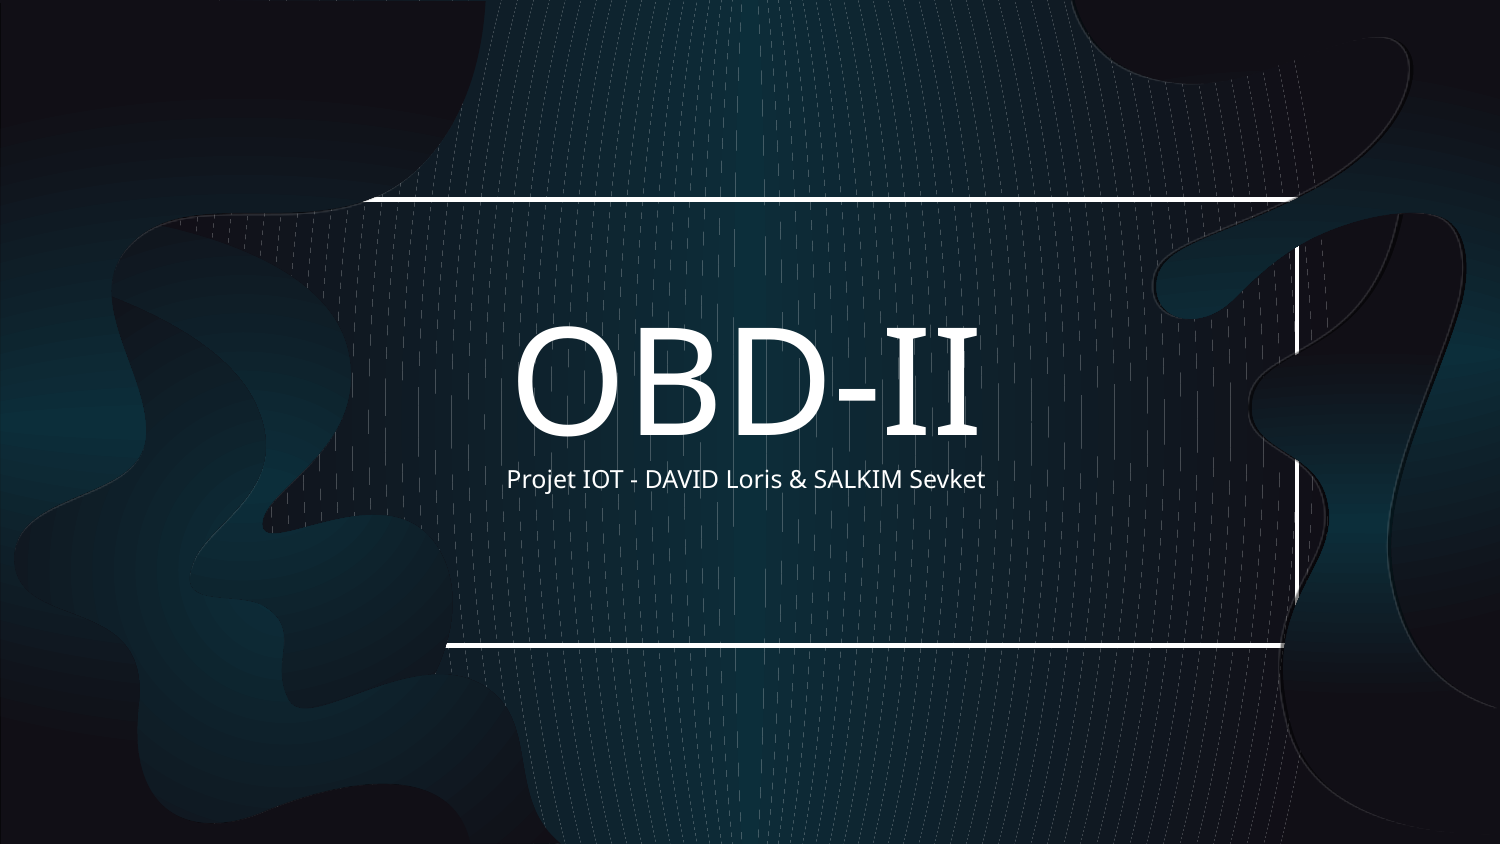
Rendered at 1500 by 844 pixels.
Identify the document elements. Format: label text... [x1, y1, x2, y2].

subtitle Projet IOT - DAVID Loris & SALKIM Sevket [447, 461, 1046, 524]
title OBD-II [202, 270, 1291, 474]
